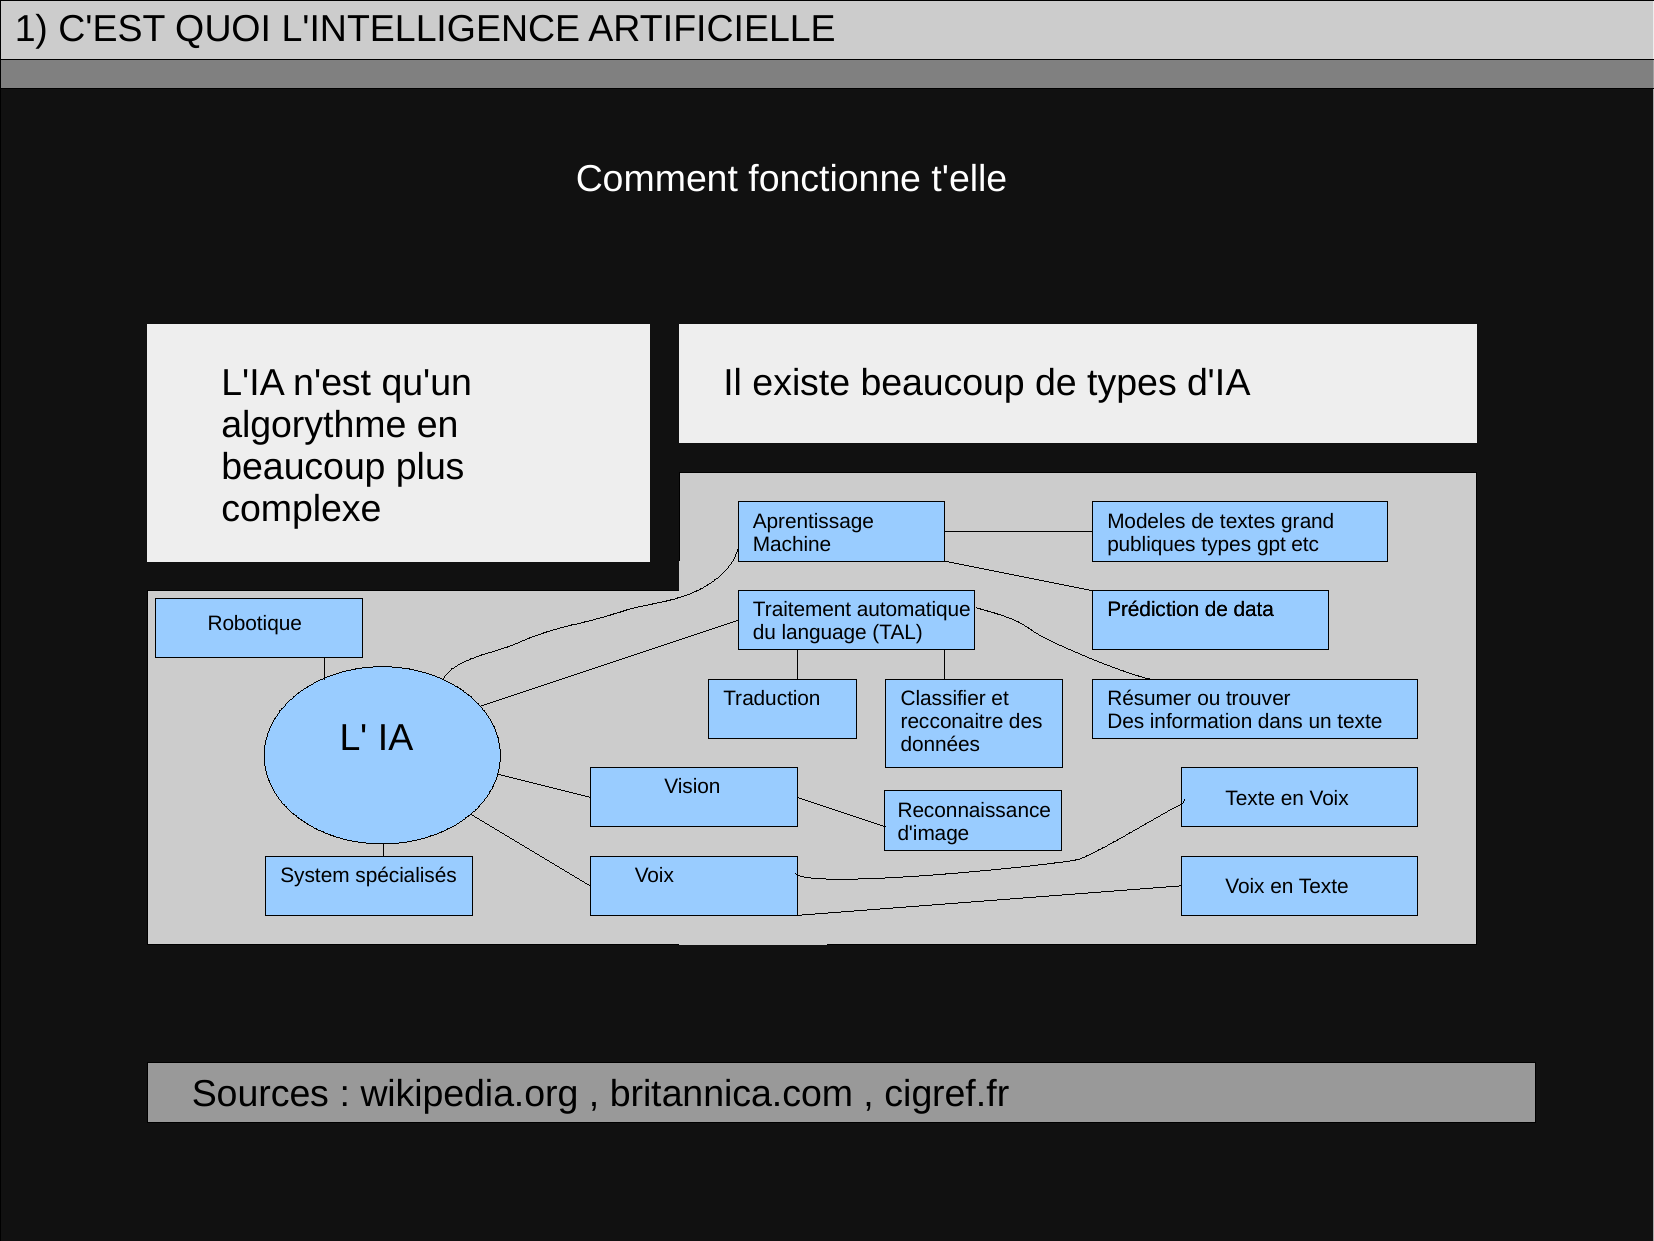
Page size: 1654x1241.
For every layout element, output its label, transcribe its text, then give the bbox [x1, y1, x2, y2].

text_box Reconnaissance d'image [882, 790, 1090, 910]
text_box Voix [620, 856, 886, 975]
text_box Classifier et recconaitre des données [885, 679, 1093, 798]
text_box Voix en Texte [1210, 867, 1536, 975]
text_box System spécialisés [265, 856, 532, 975]
text_box Traitement automatique du language (TAL) [738, 590, 1004, 679]
text_box L'IA n'est qu'un algorythme en beaucoup plus complexe [206, 354, 562, 590]
text_box [1477, 0, 1654, 59]
text_box 1) C'EST QUOI L'INTELLIGENCE ARTIFICIELLE [0, 89, 1477, 268]
text_box Il existe beaucoup de types d'IA [708, 354, 1447, 412]
text_box Résumer ou trouver Des information dans un texte [1092, 679, 1418, 786]
text_box Robotique [192, 604, 459, 723]
text_box Prédiction de data [1092, 621, 1300, 679]
text_box Modeles de textes grand publiques types gpt etc [1092, 501, 1359, 621]
text_box Vision [649, 767, 882, 856]
text_box L' IA [324, 723, 443, 766]
text_box Aprentissage Machine [738, 501, 945, 590]
text_box [0, 60, 1654, 1241]
text_box Sources : wikipedia.org , britannica.com , cigref.fr [177, 1065, 1506, 1123]
text_box Texte en Voix [1210, 779, 1536, 867]
text_box Comment fonctionne t'elle [561, 149, 1241, 207]
text_box 1) C'EST QUOI L'INTELLIGENCE ARTIFICIELLE [0, 0, 1477, 59]
text_box Traduction [708, 679, 885, 798]
